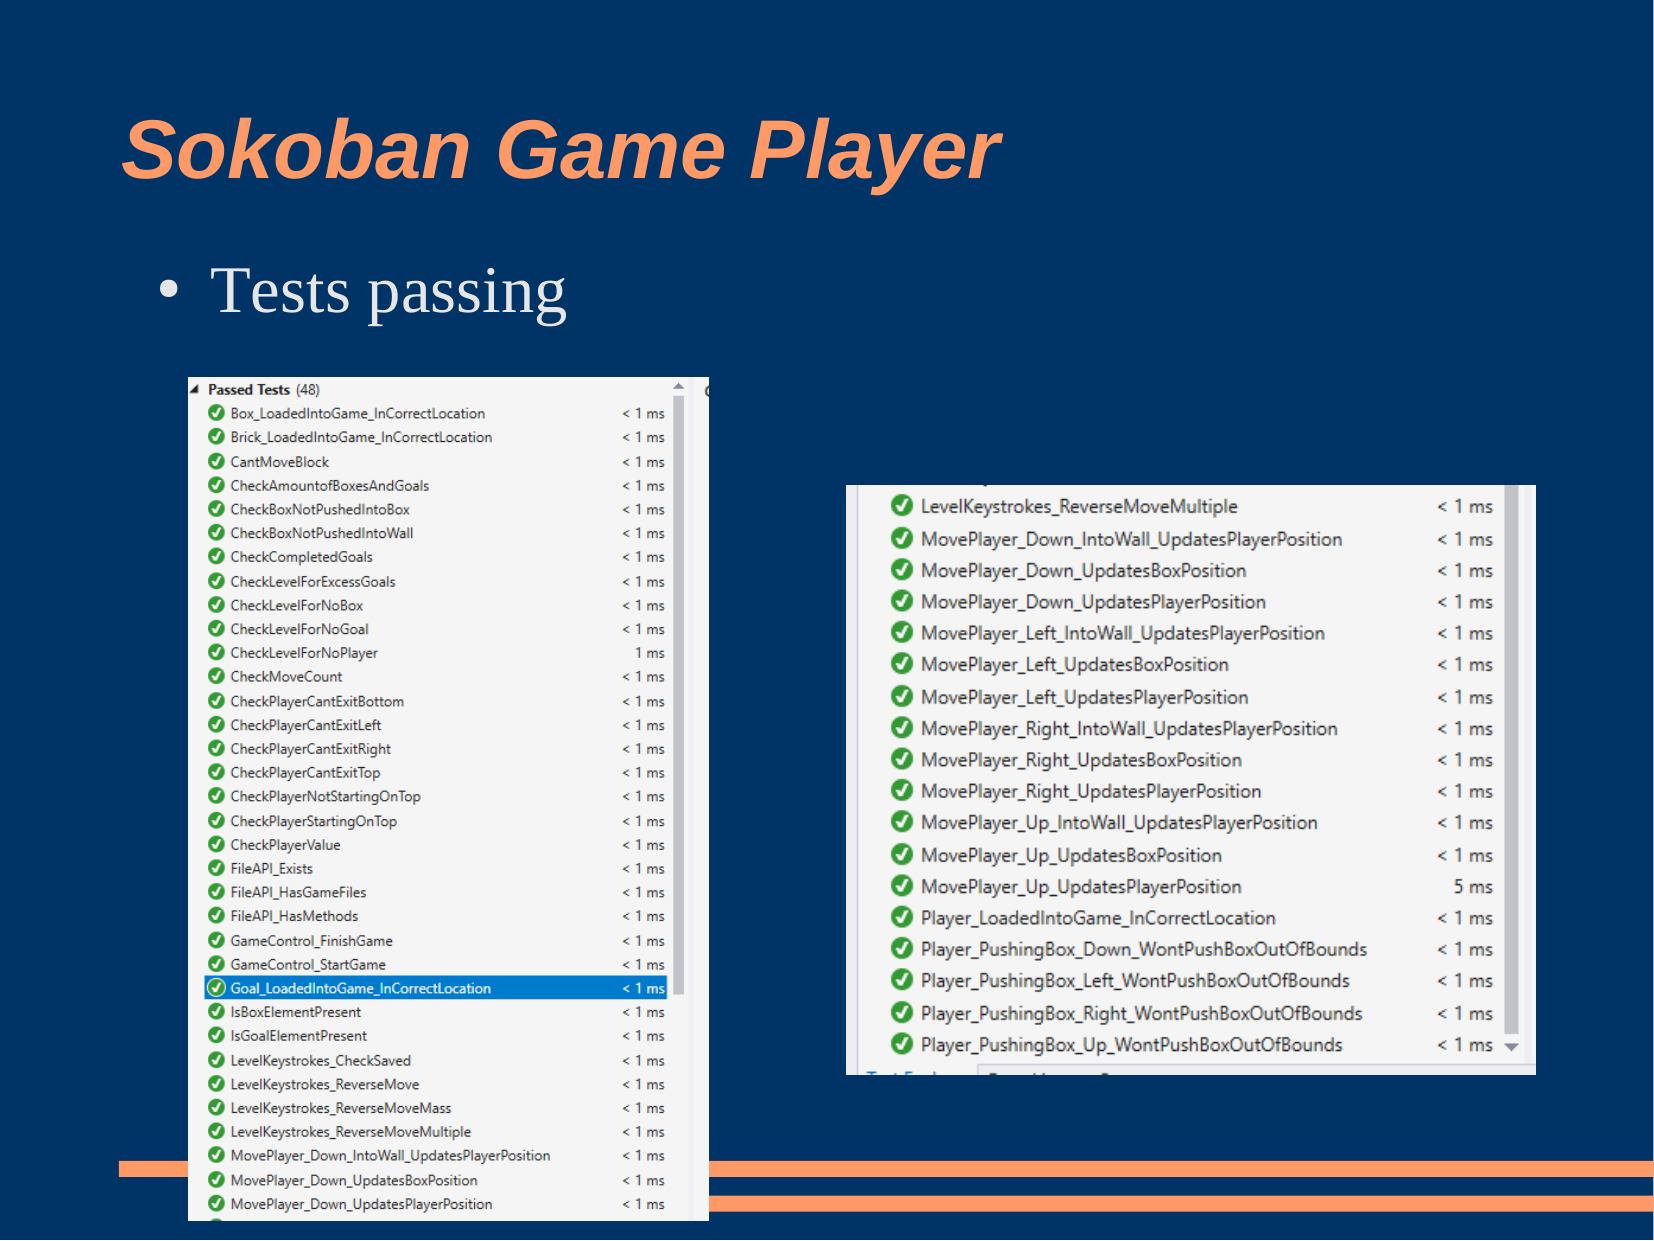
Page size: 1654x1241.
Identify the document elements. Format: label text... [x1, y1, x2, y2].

picture [188, 377, 709, 1221]
title Sokoban Game Player [121, 46, 1534, 253]
picture [846, 485, 1536, 1075]
list Tests passing [121, 253, 1561, 1064]
